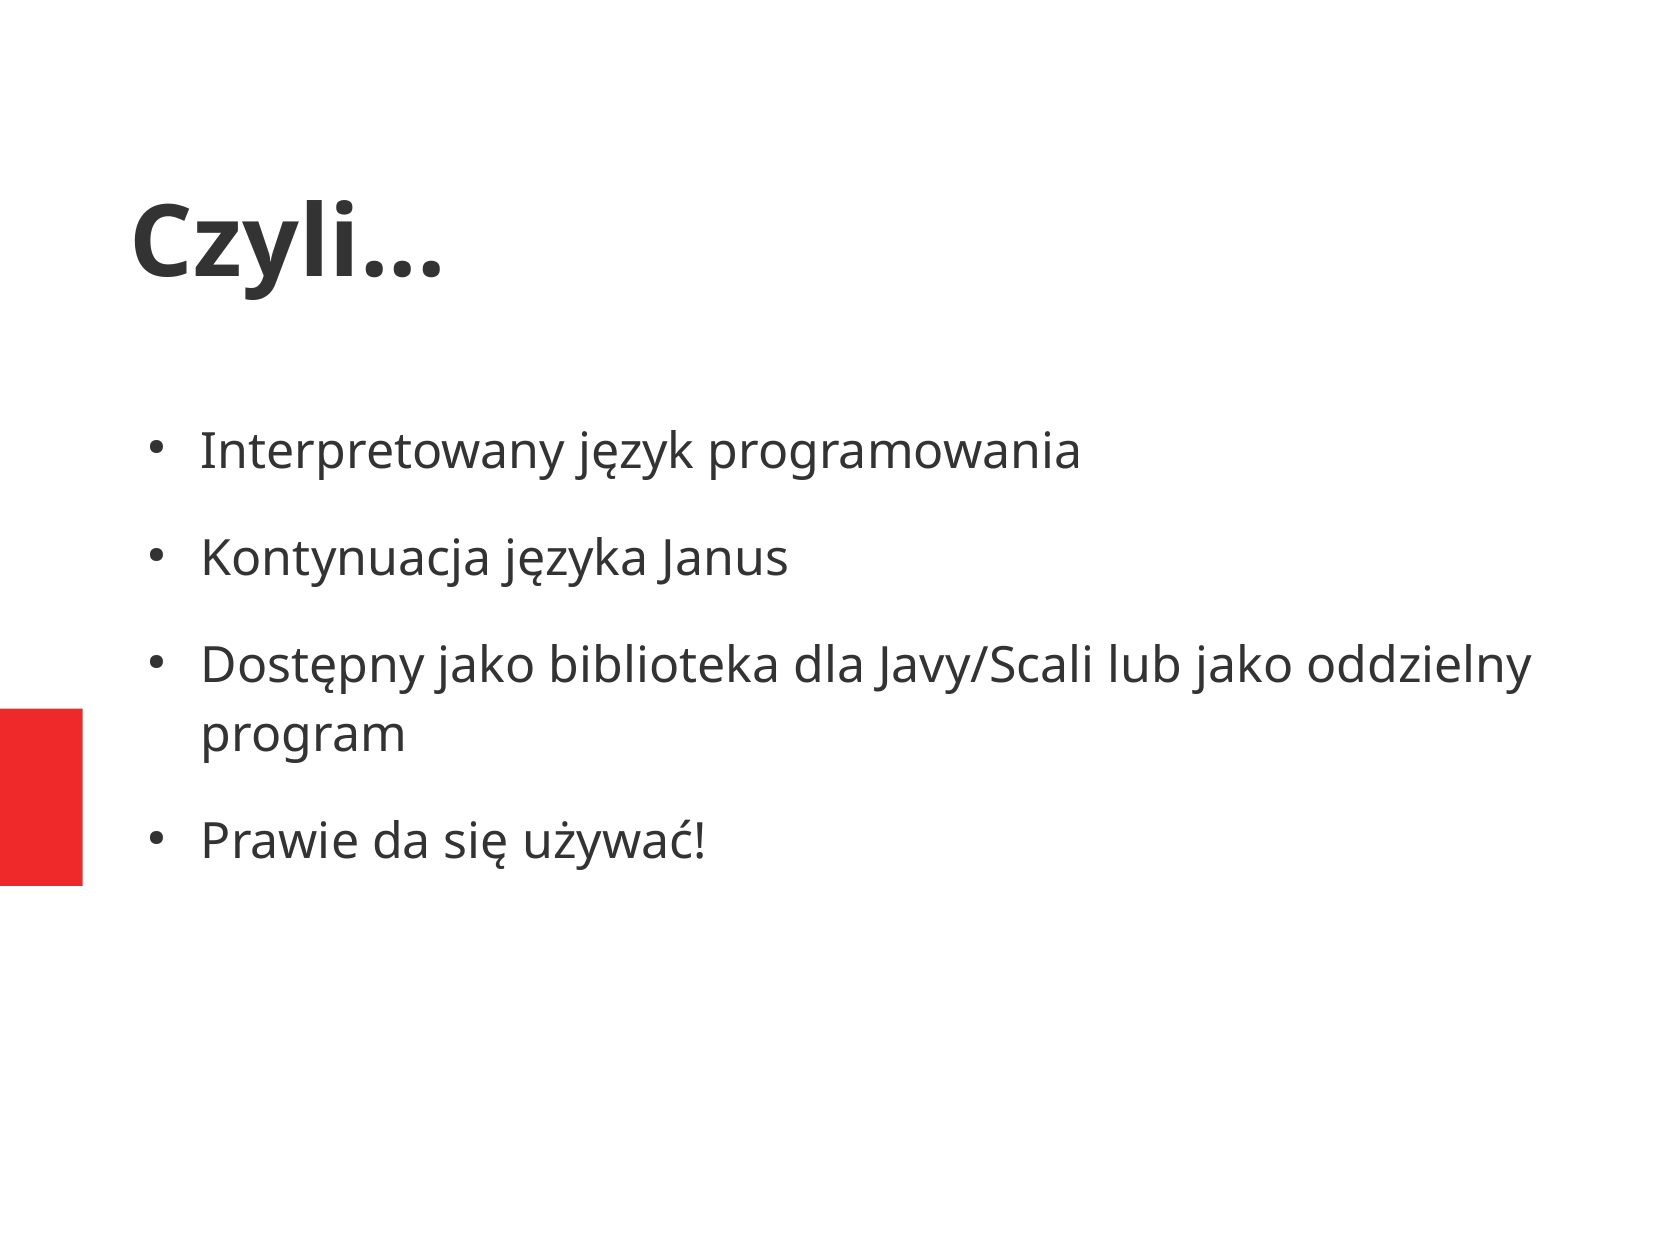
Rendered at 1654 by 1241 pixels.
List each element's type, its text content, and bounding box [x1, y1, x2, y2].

title Czyli... [129, 119, 1536, 356]
list Interpretowany język programowania Kontynuacja języka Janus Dostępny jako biblioteka dla Javy/Scali lub jako oddzielny program Prawie da się używać! [129, 414, 1536, 1134]
